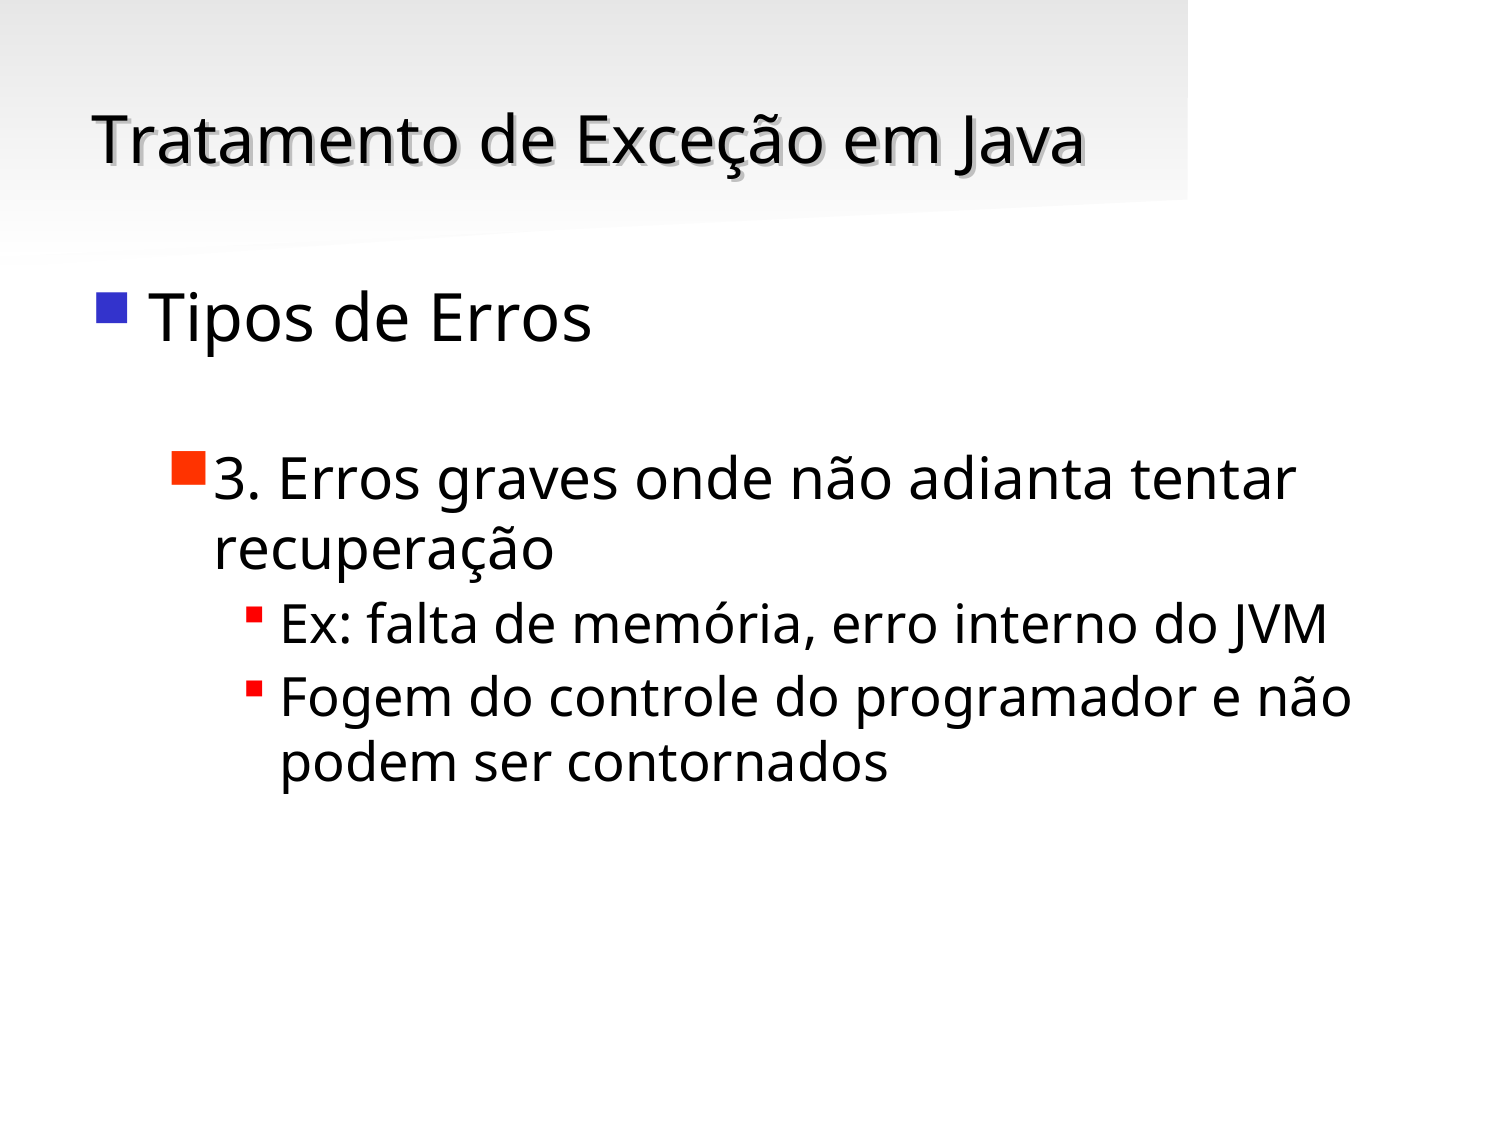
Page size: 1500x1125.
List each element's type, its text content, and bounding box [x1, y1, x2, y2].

list Tipos de Erros 3. Erros graves onde não adianta tentar recuperação Ex: falta de memória, erro interno do JVM Fogem do controle do programador e não podem ser contornados [76, 267, 1427, 1005]
title Tratamento de Exceção em Java [76, 42, 1427, 231]
